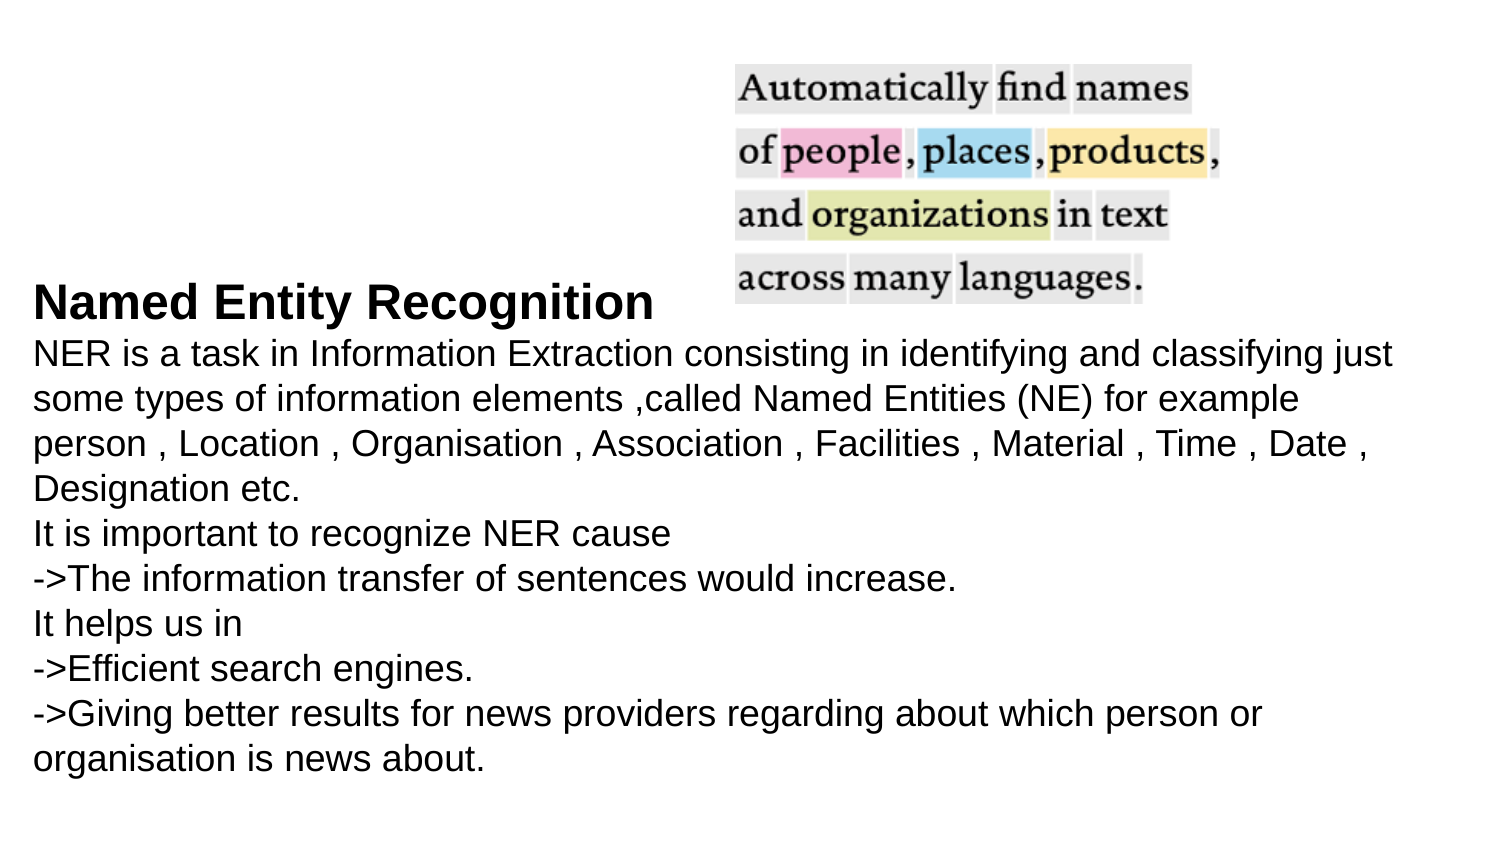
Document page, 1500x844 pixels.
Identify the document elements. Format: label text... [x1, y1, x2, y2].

text_box Named Entity Recognition NER is a task in Information Extraction consisting in identifying and classifying just some types of information elements ,called Named Entities (NE) for example person , Location , Organisation , Association , Facilities , Material , Time , Date , Designation etc. It is important to recognize NER cause ->The information transfer of sentences would increase. It helps us in ->Efficient search engines. ->Giving better results for news providers regarding about which person or organisation is news about. [18, 254, 1416, 802]
picture [735, 64, 1229, 304]
